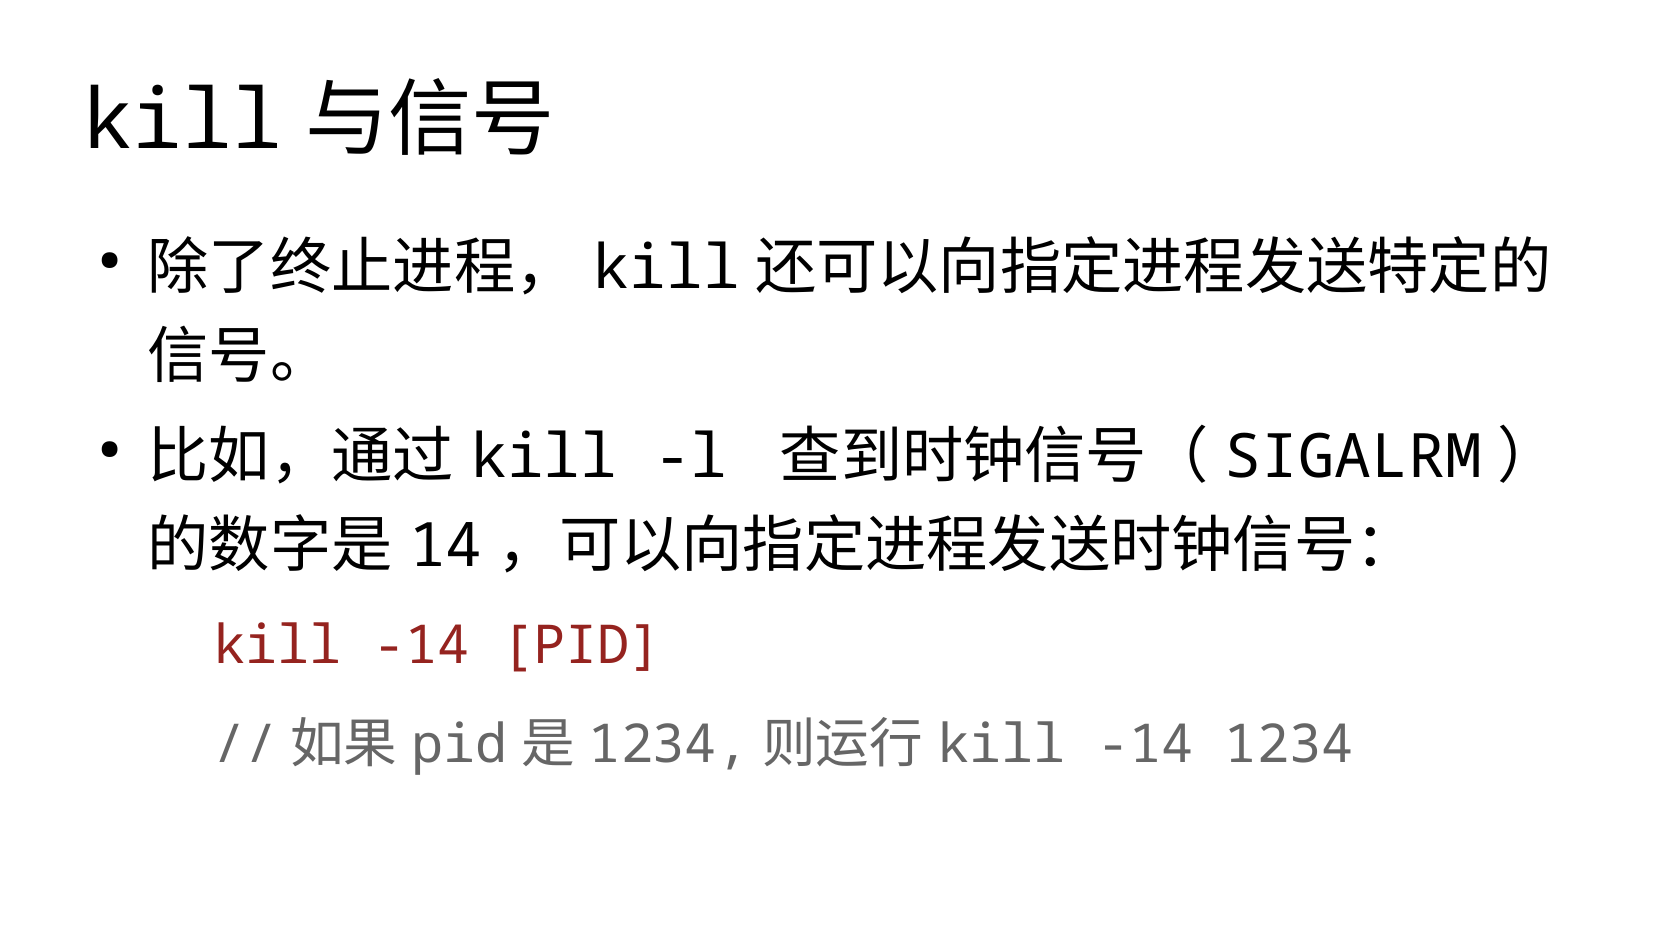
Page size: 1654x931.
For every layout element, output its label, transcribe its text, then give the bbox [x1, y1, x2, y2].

title kill与信号 [82, 37, 1571, 189]
list 除了终止进程，kill还可以向指定进程发送特定的信号。 比如，通过kill -l 查到时钟信号（SIGALRM）的数字是14，可以向指定进程发送时钟信号： kill -14 [PID] //如果pid是1234,则运行kill -14 1234 [82, 217, 1571, 804]
